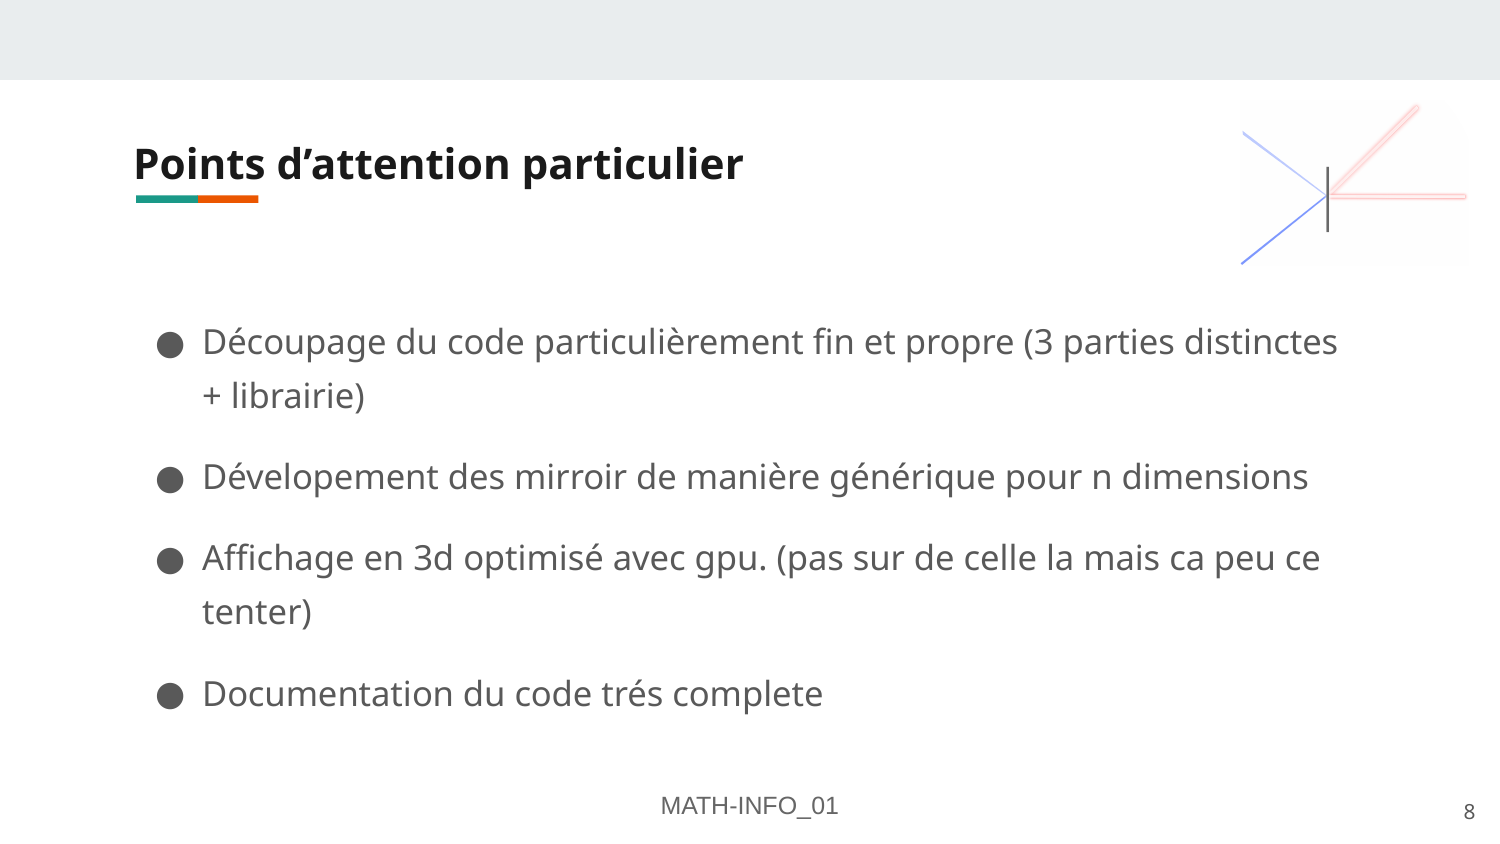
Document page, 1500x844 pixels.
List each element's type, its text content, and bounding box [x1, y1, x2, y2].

text_box MATH-INFO_01 [645, 784, 855, 827]
picture [1240, 100, 1469, 266]
list Découpage du code particulièrement fin et propre (3 parties distinctes + librairie) Dévelopement des mirroir de manière générique pour n dimensions Affichage en 3d optimisé avec gpu. (pas sur de celle la mais ca peu ce tenter) Documentation du code trés complete [118, 295, 1380, 739]
title Points d’attention particulier [118, 118, 1240, 207]
